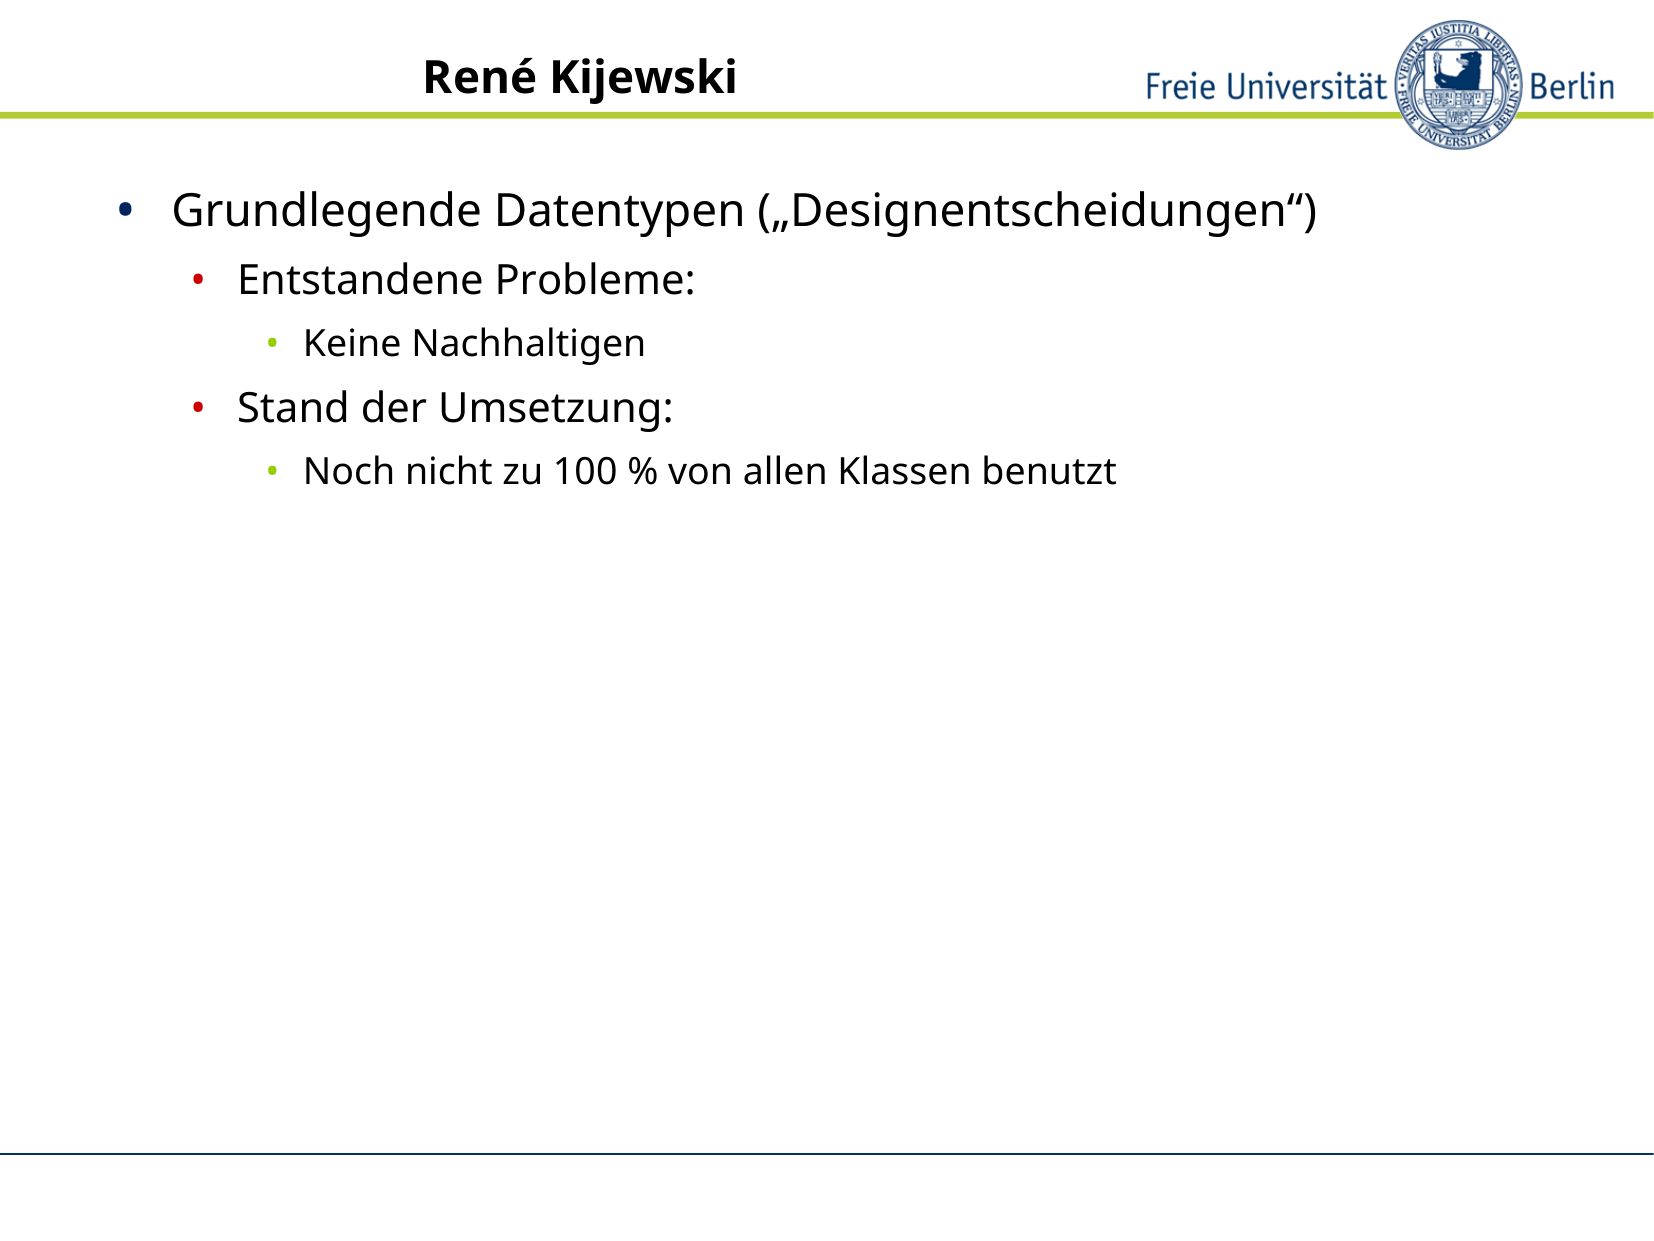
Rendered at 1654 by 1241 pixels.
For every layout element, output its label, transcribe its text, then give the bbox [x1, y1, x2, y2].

title René Kijewski [422, 0, 1654, 152]
list Grundlegende Datentypen („Designentscheidungen“) Entstandene Probleme: Keine Nachhaltigen Stand der Umsetzung: Noch nicht zu 100 % von allen Klassen benutzt [115, 177, 1418, 680]
